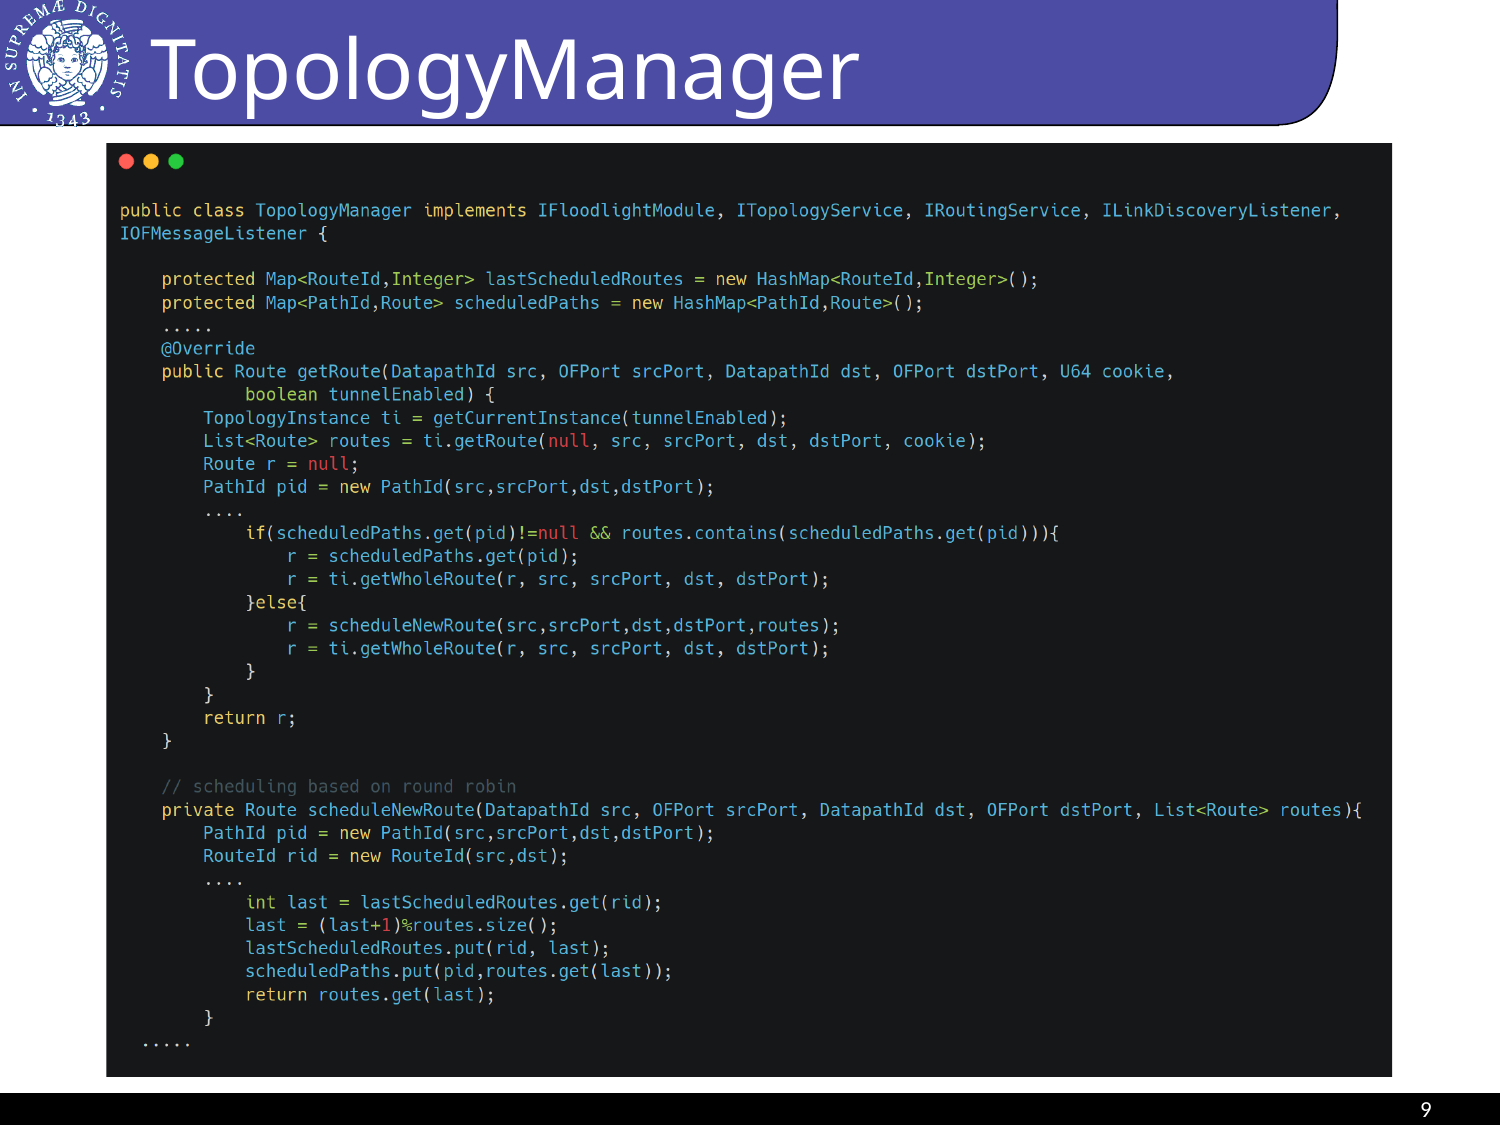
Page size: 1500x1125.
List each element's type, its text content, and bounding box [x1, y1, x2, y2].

text_box TopologyManager [135, 7, 1341, 126]
text_box <numero> [2, 1086, 1500, 1125]
picture [106, 143, 1393, 1077]
picture [2, 0, 133, 130]
